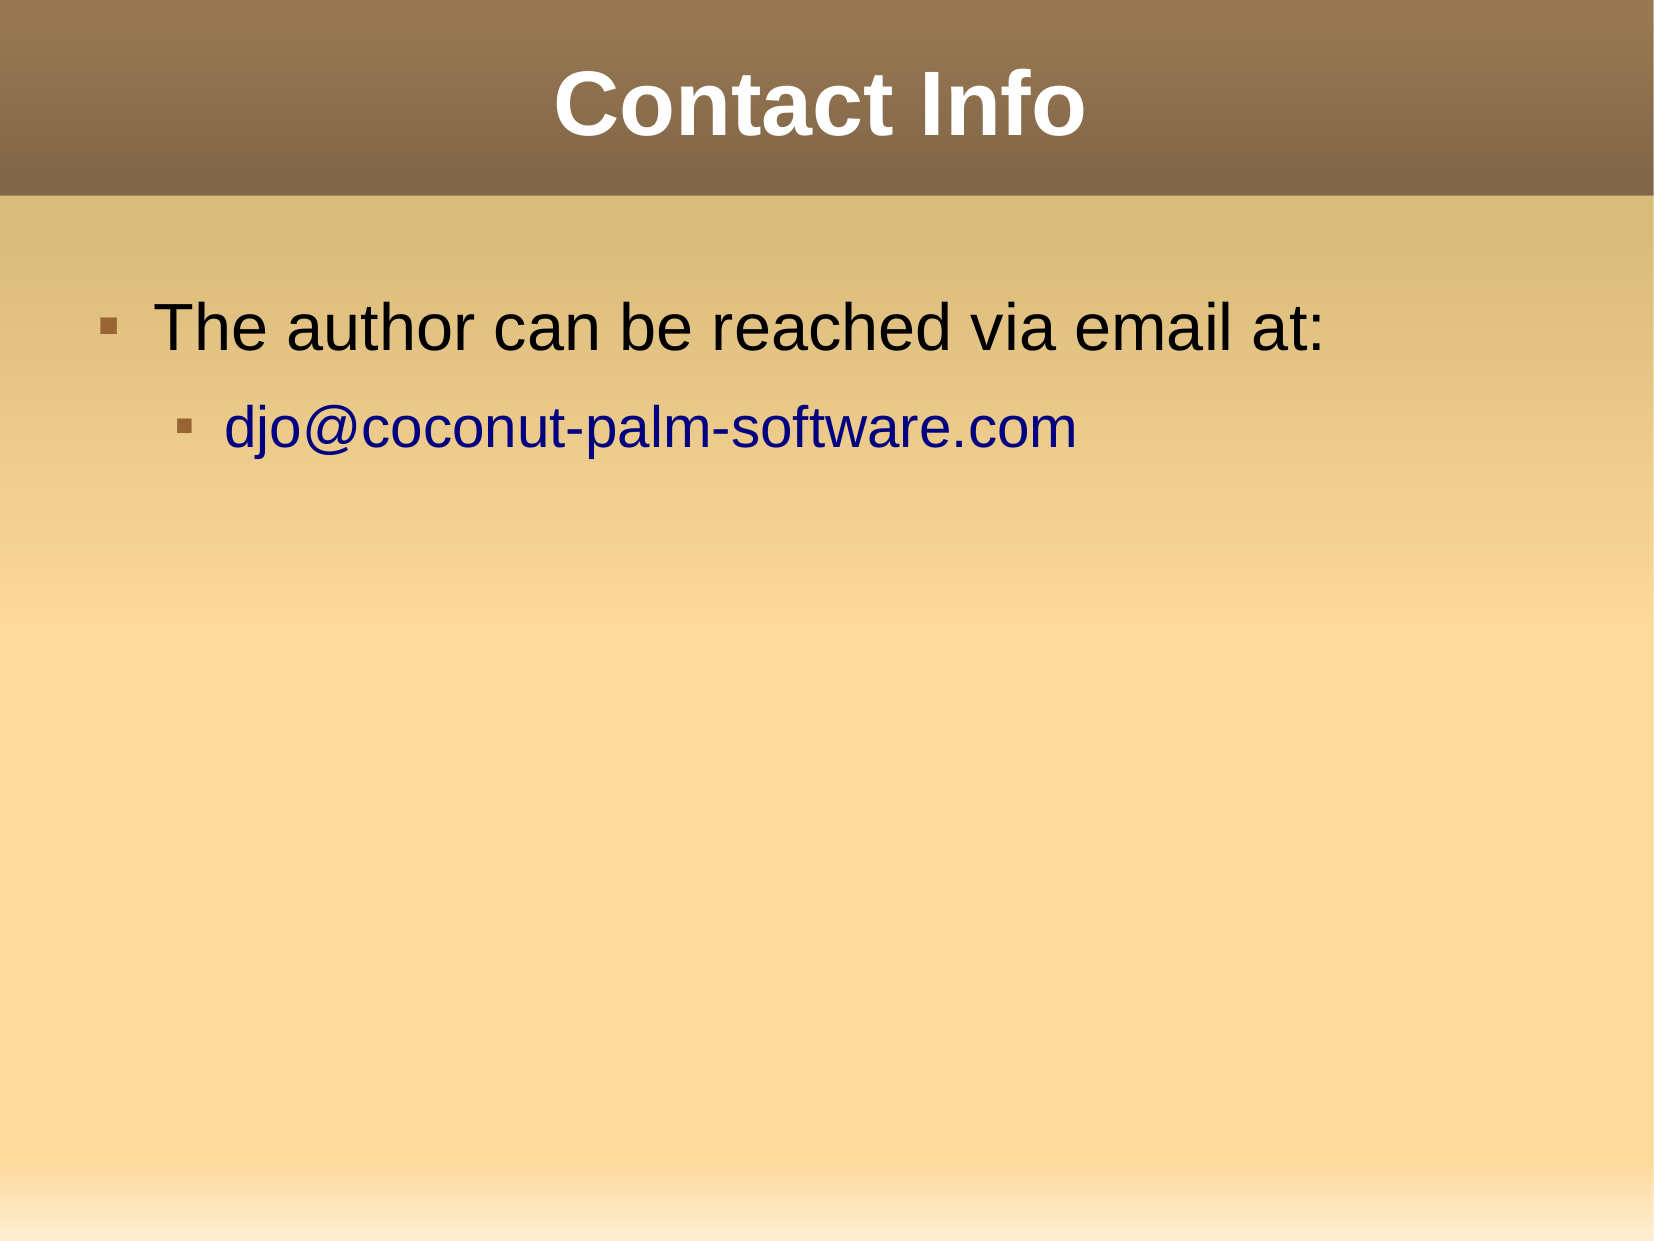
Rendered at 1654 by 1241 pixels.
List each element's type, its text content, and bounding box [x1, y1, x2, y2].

title Contact Info [76, 7, 1565, 200]
picture [0, 0, 1654, 1241]
list The author can be reached via email at: djo@coconut-palm-software.com [82, 290, 1571, 1094]
